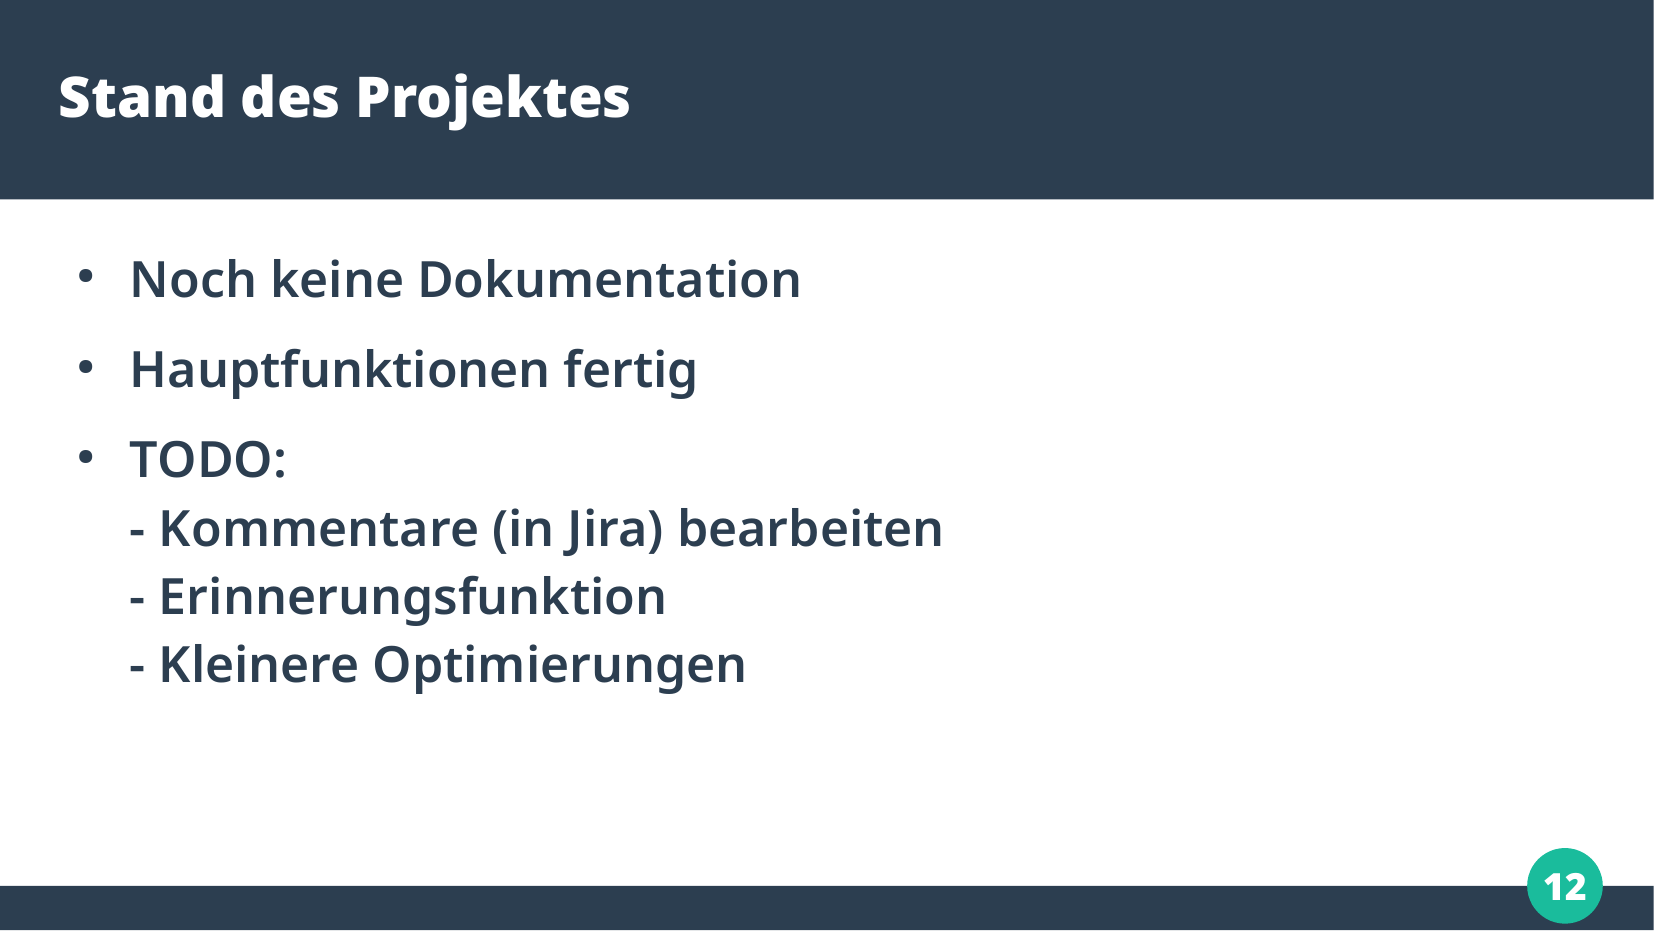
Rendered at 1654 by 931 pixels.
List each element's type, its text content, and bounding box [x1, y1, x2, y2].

title Stand des Projektes [59, 37, 1595, 155]
list Noch keine Dokumentation Hauptfunktionen fertig TODO: - Kommentare (in Jira) bearbeiten - Erinnerungsfunktion - Kleinere Optimierungen [59, 243, 1595, 864]
